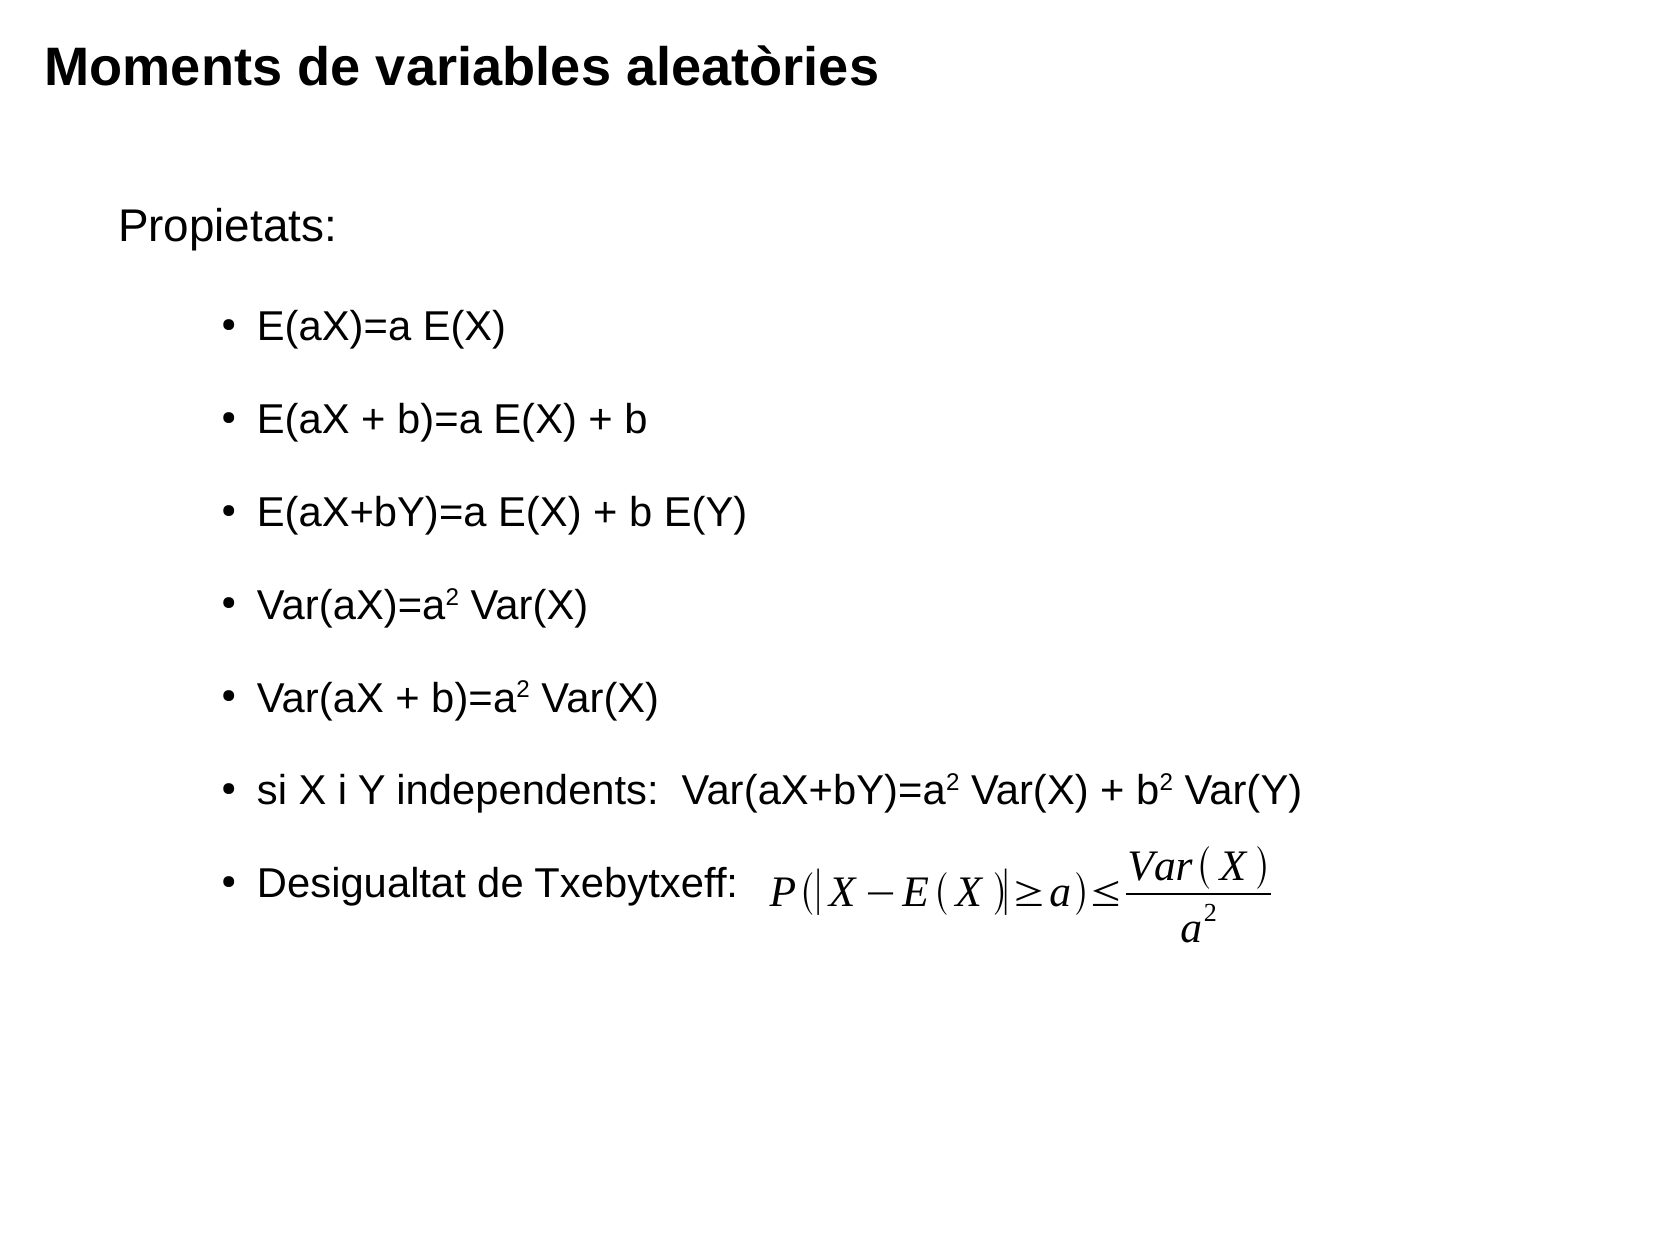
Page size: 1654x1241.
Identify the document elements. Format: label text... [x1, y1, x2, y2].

chart [760, 841, 1279, 953]
text_box Moments de variables aleatòries Propietats: E(aX)=a E(X) E(aX + b)=a E(X) + b E(aX+bY)=a E(X) + b E(Y) Var(aX)=a2 Var(X) Var(aX + b)=a2 Var(X) si X i Y independents: Var(aX+bY)=a2 Var(X) + b2 Var(Y) Desigualtat de Txebytxeff: [29, 29, 1595, 971]
